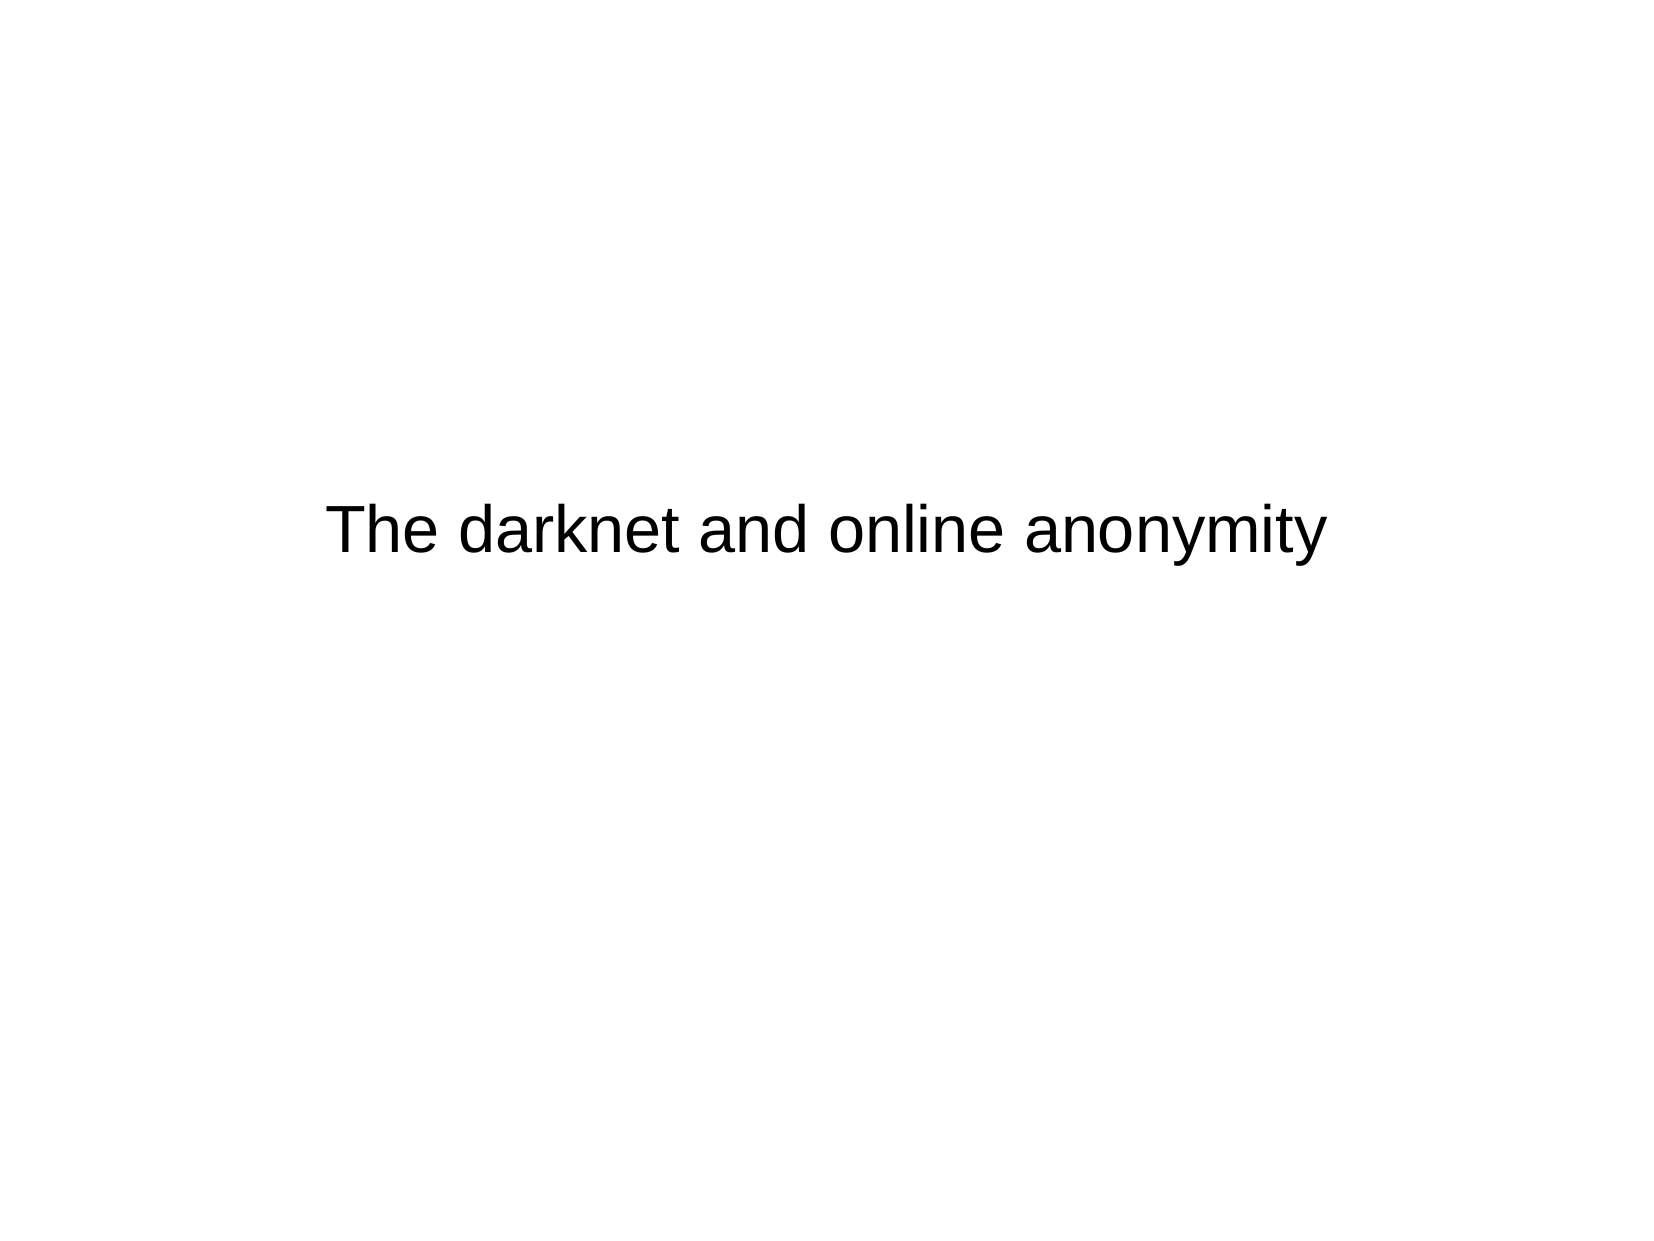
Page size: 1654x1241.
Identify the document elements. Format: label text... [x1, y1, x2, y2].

subtitle The darknet and online anonymity [82, 49, 1571, 1010]
